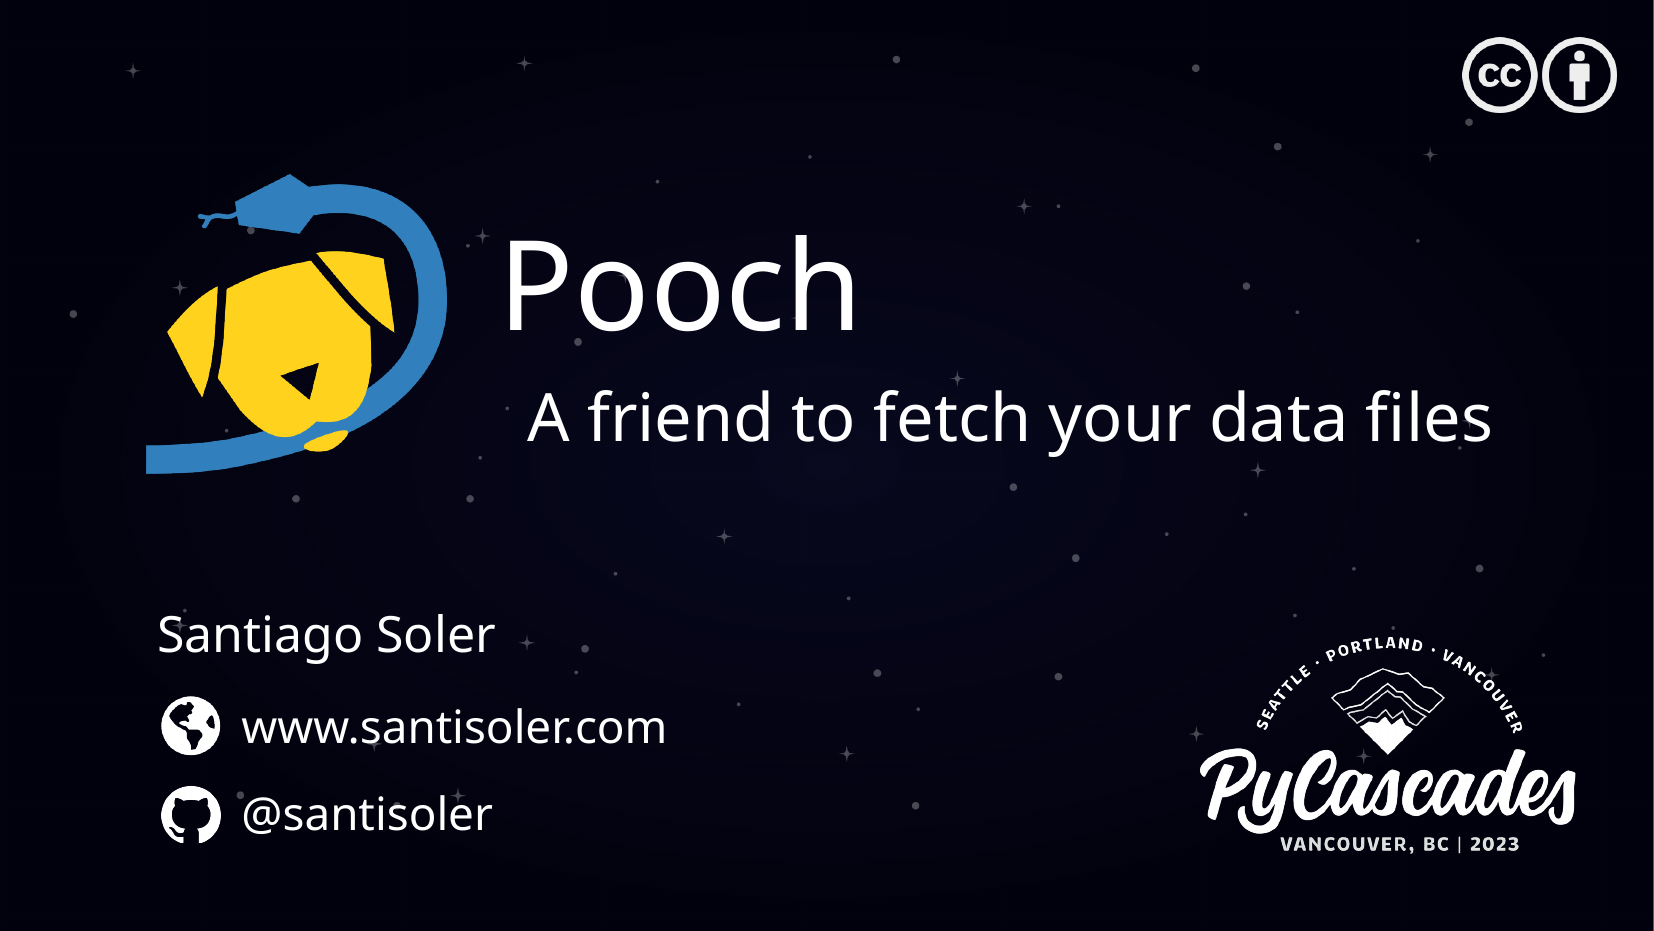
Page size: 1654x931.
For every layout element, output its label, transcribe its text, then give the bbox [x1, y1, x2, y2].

picture [0, 0, 1654, 931]
text_box Pooch [483, 189, 914, 357]
text_box Santiago Soler [7, 592, 646, 705]
text_box www.santisoler.com [226, 686, 865, 800]
text_box @santisoler [226, 800, 865, 887]
text_box A friend to fetch your data files [483, 363, 1538, 460]
